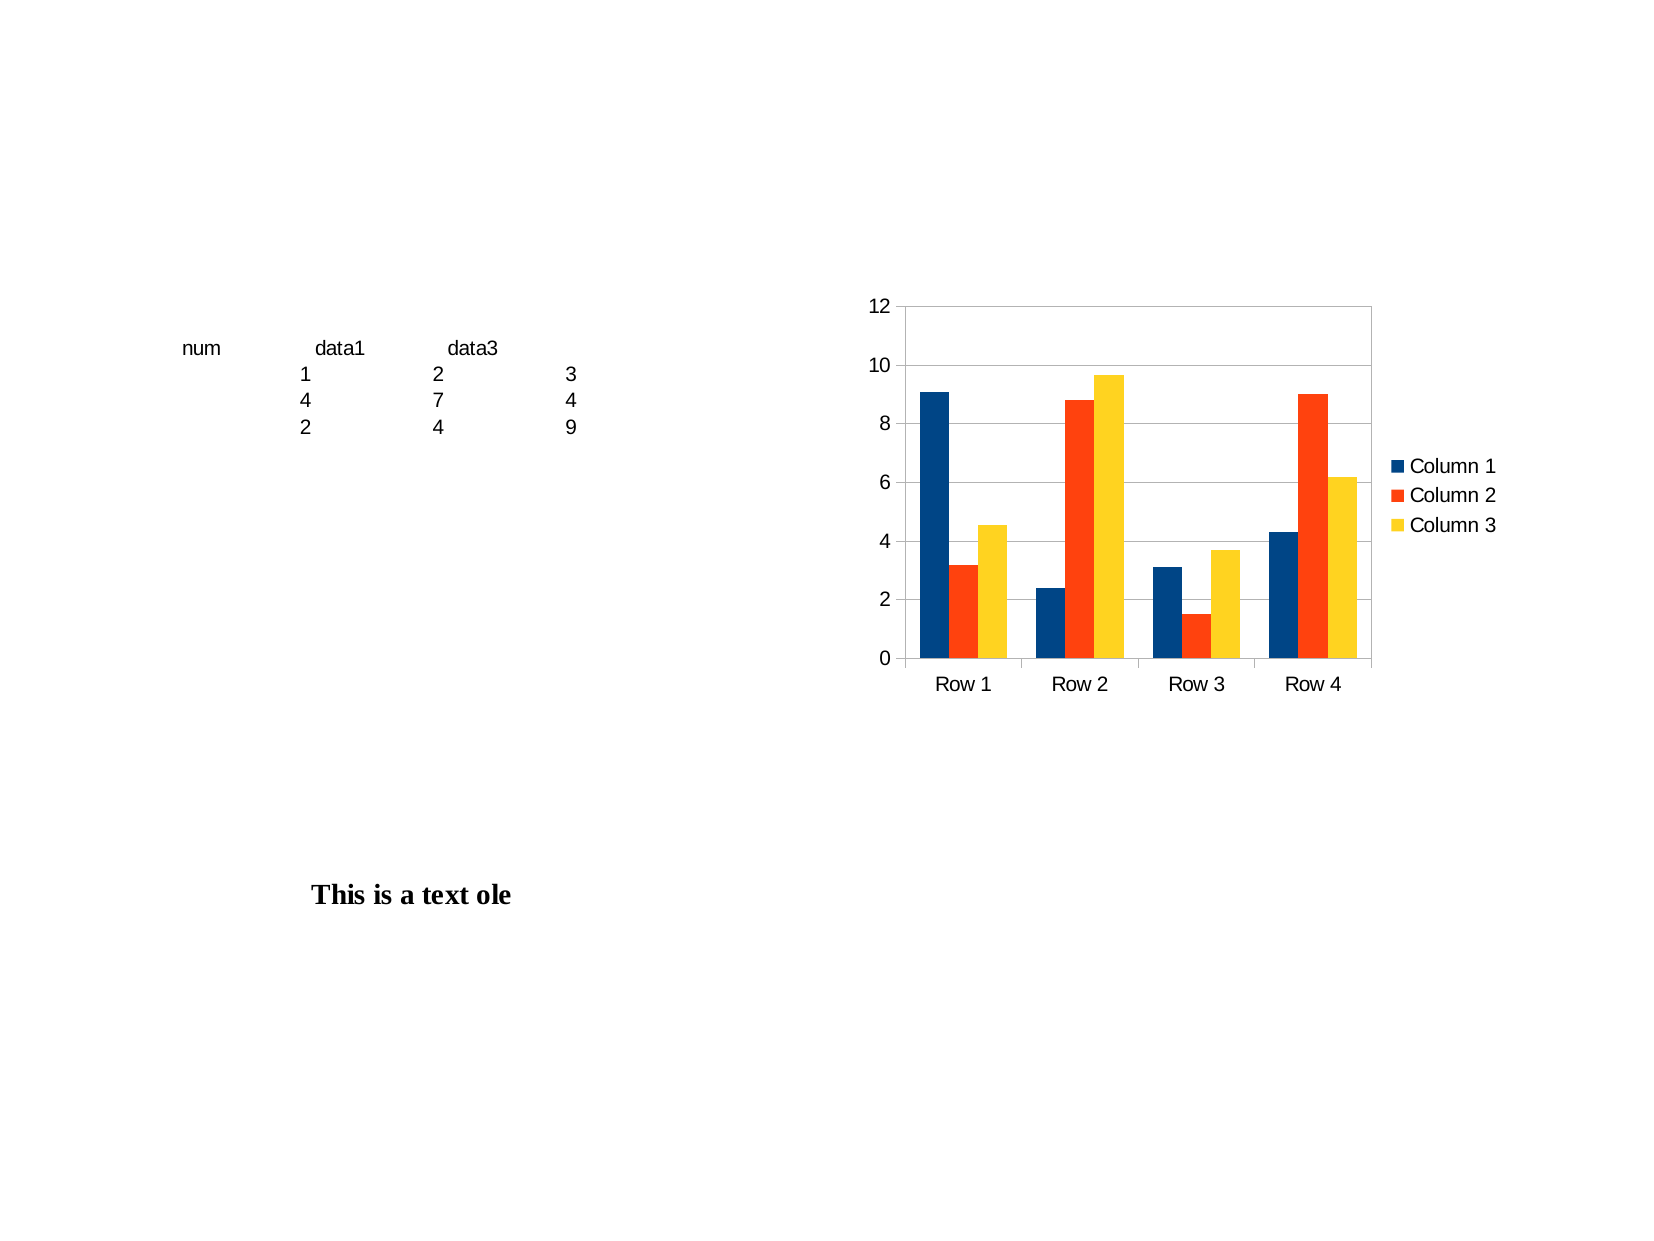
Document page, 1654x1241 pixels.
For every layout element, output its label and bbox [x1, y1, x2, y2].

chart [855, 286, 1516, 706]
chart [191, 837, 1111, 931]
chart [180, 331, 714, 470]
